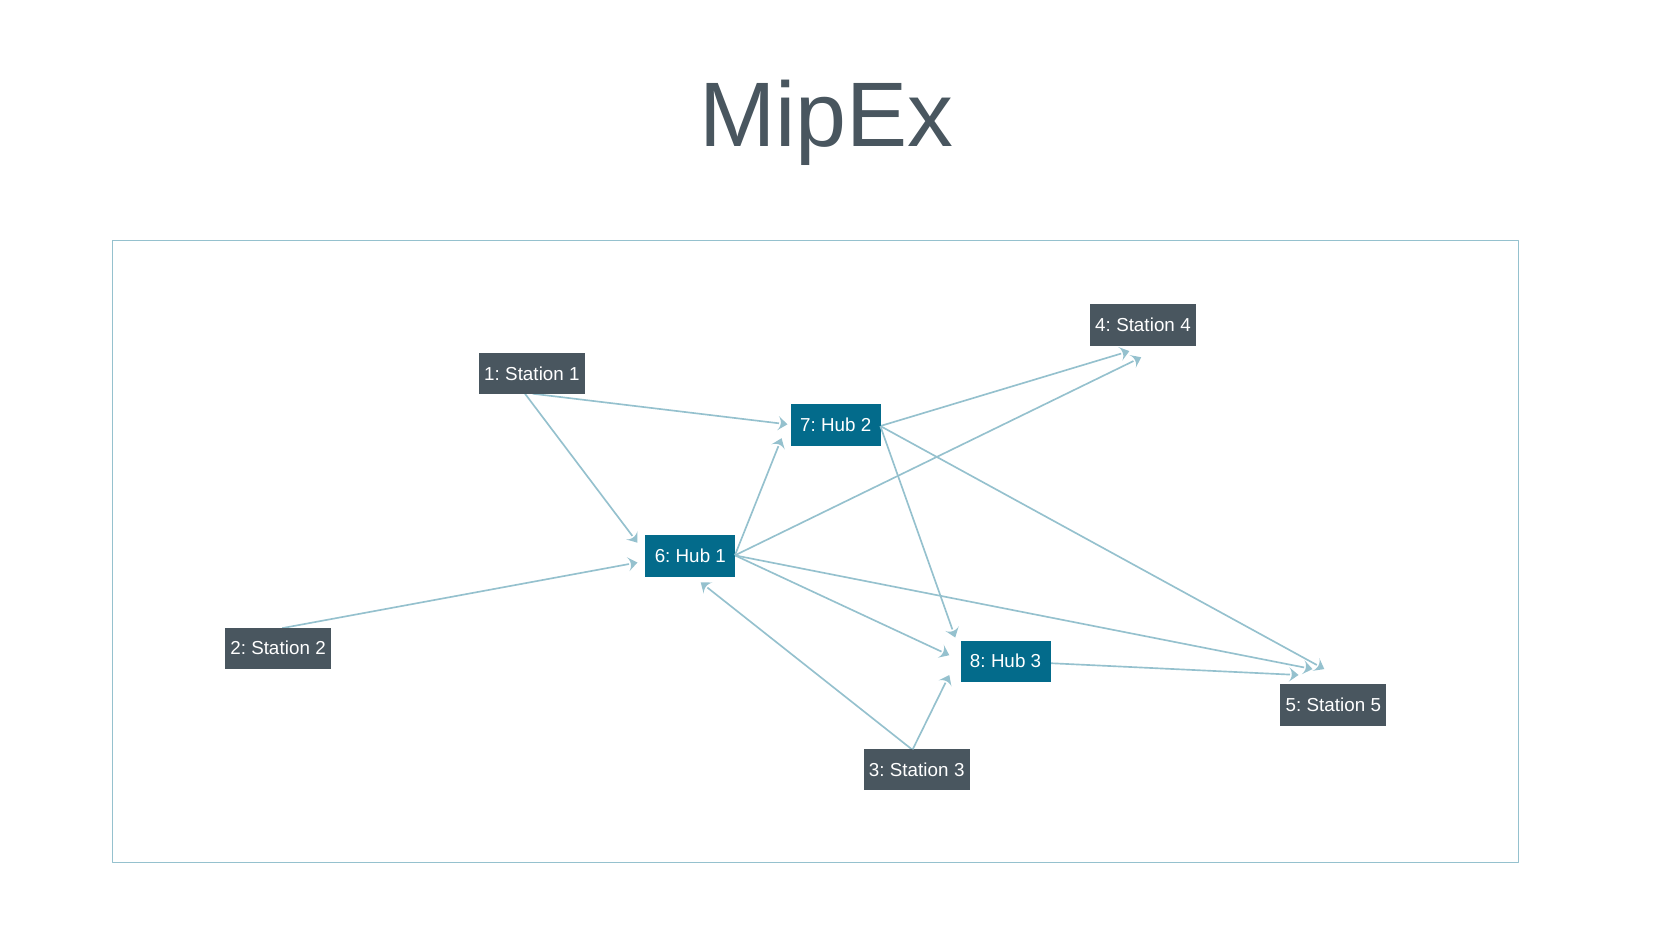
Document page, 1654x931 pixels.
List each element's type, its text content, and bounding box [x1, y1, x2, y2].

text_box 2: Station 2 [225, 628, 331, 669]
text_box 5: Station 5 [1280, 684, 1386, 726]
text_box 6: Hub 1 [645, 535, 735, 577]
text_box 3: Station 3 [864, 749, 970, 790]
text_box 7: Hub 2 [791, 404, 881, 446]
text_box 4: Station 4 [1090, 304, 1196, 346]
text_box 1: Station 1 [479, 353, 585, 394]
text_box 8: Hub 3 [961, 641, 1051, 682]
title MipEx [82, 37, 1571, 193]
